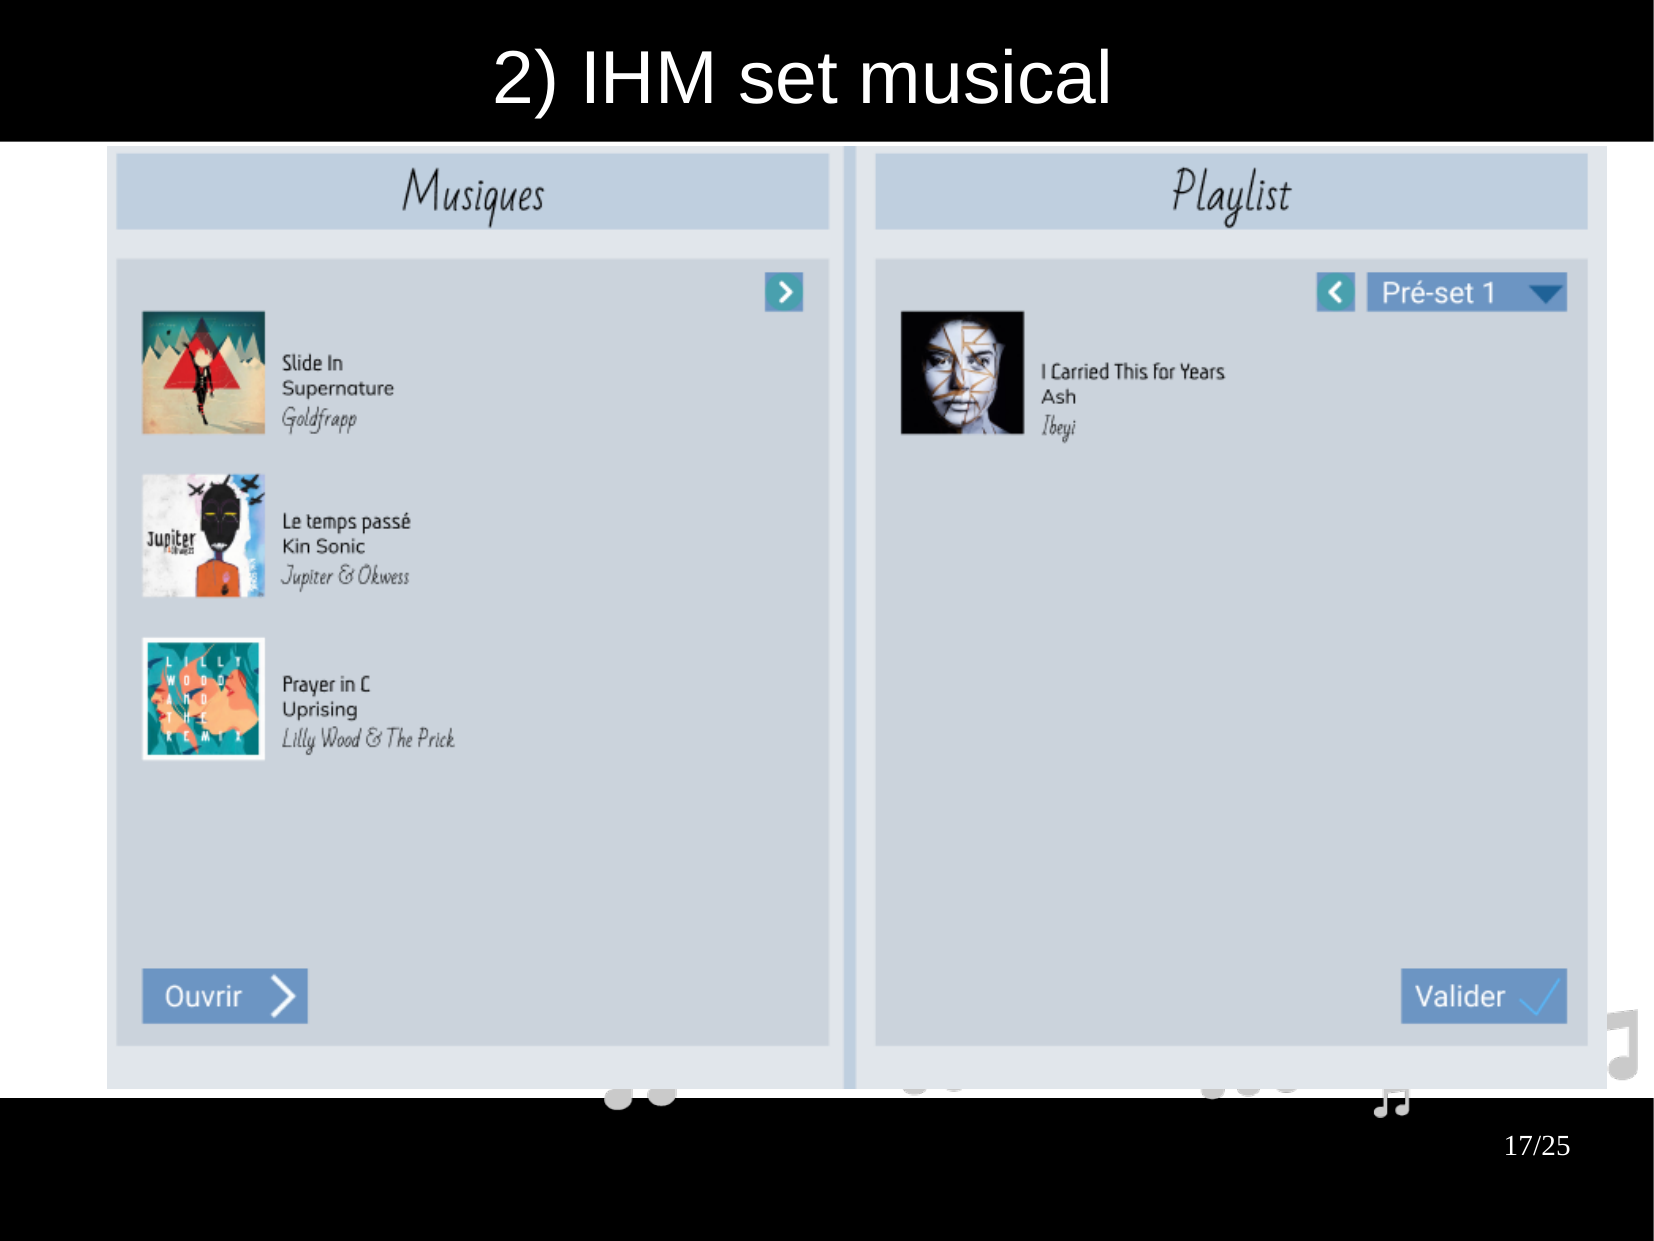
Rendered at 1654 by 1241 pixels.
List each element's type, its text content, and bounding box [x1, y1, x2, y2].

picture [107, 146, 1607, 1090]
title 2) IHM set musical [59, 8, 1548, 148]
